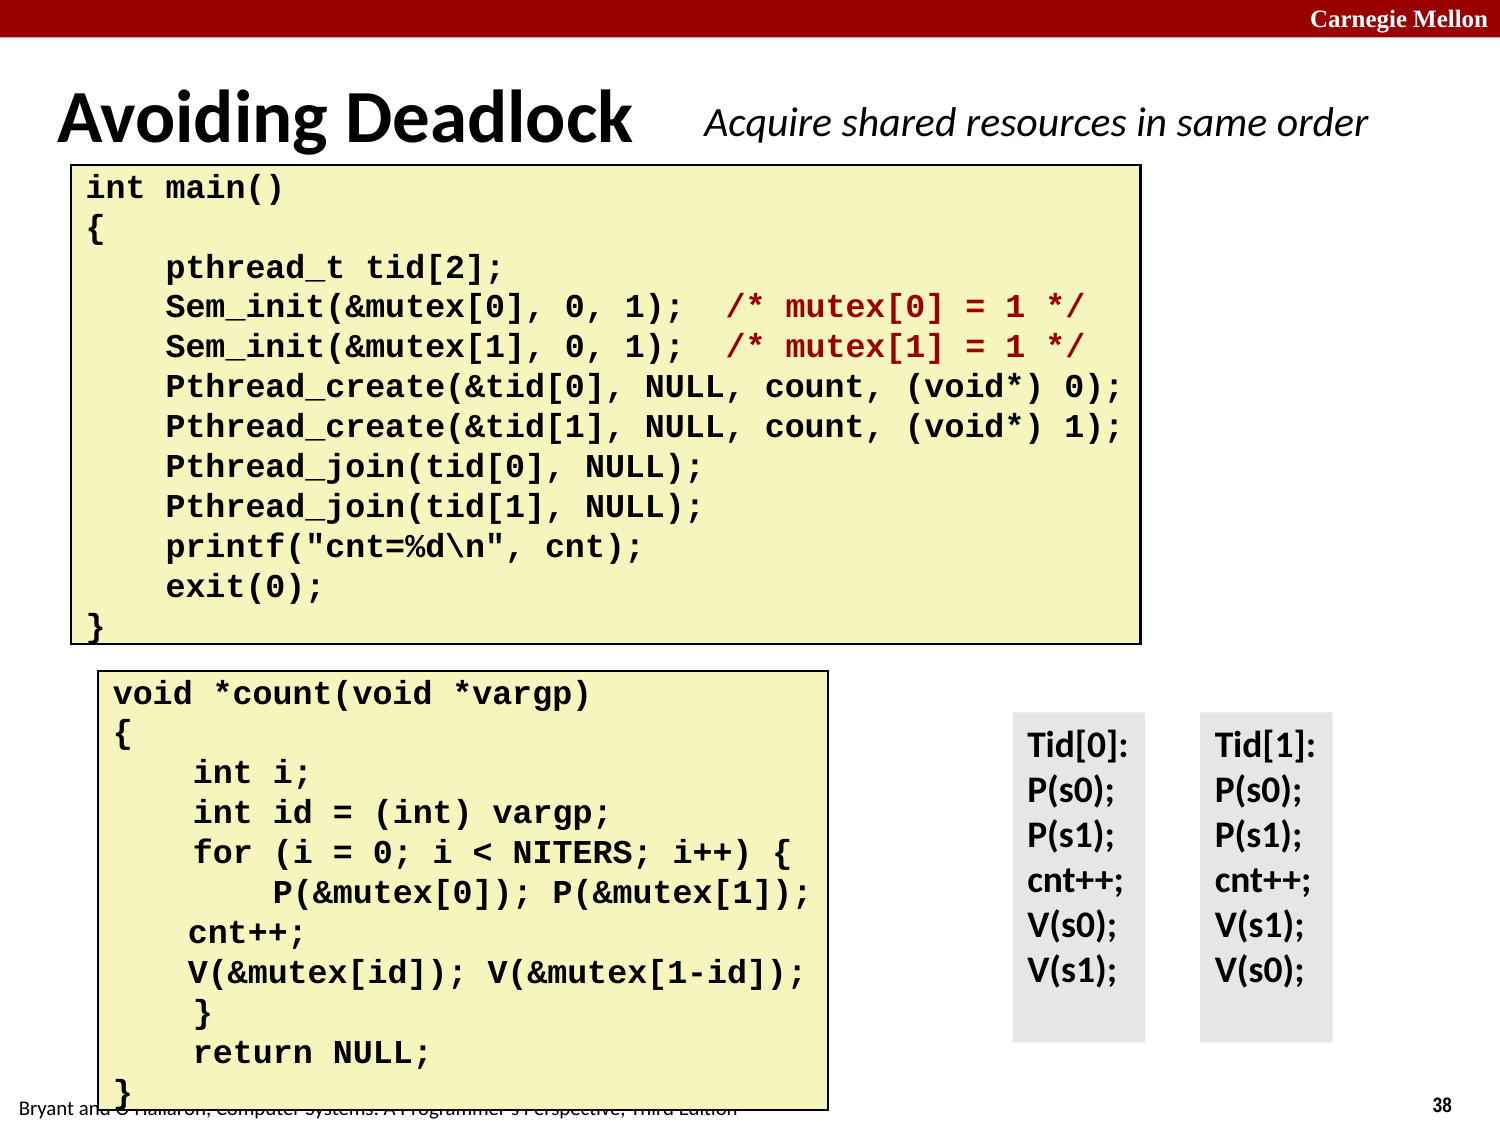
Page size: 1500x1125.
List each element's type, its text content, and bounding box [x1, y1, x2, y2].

text_box int main() { pthread_t tid[2]; Sem_init(&mutex[0], 0, 1); /* mutex[0] = 1 */ Sem_init(&mutex[1], 0, 1); /* mutex[1] = 1 */ Pthread_create(&tid[0], NULL, count, (void*) 0); Pthread_create(&tid[1], NULL, count, (void*) 1); Pthread_join(tid[0], NULL); Pthread_join(tid[1], NULL); printf("cnt=%d\n", cnt); exit(0); } [70, 164, 1141, 644]
text_box void *count(void *vargp) { int i; int id = (int) vargp; for (i = 0; i < NITERS; i++) { P(&mutex[0]); P(&mutex[1]); cnt++; V(&mutex[id]); V(&mutex[1-id]); } return NULL; } [98, 670, 828, 1110]
text_box Tid[0]: P(s0); P(s1); cnt++; V(s0); V(s1); [1012, 712, 1146, 1043]
text_box Acquire shared resources in same order [689, 87, 1385, 153]
text_box Tid[1]: P(s0); P(s1); cnt++; V(s1); V(s0); [1200, 712, 1333, 1043]
title Avoiding Deadlock [42, 50, 1288, 175]
